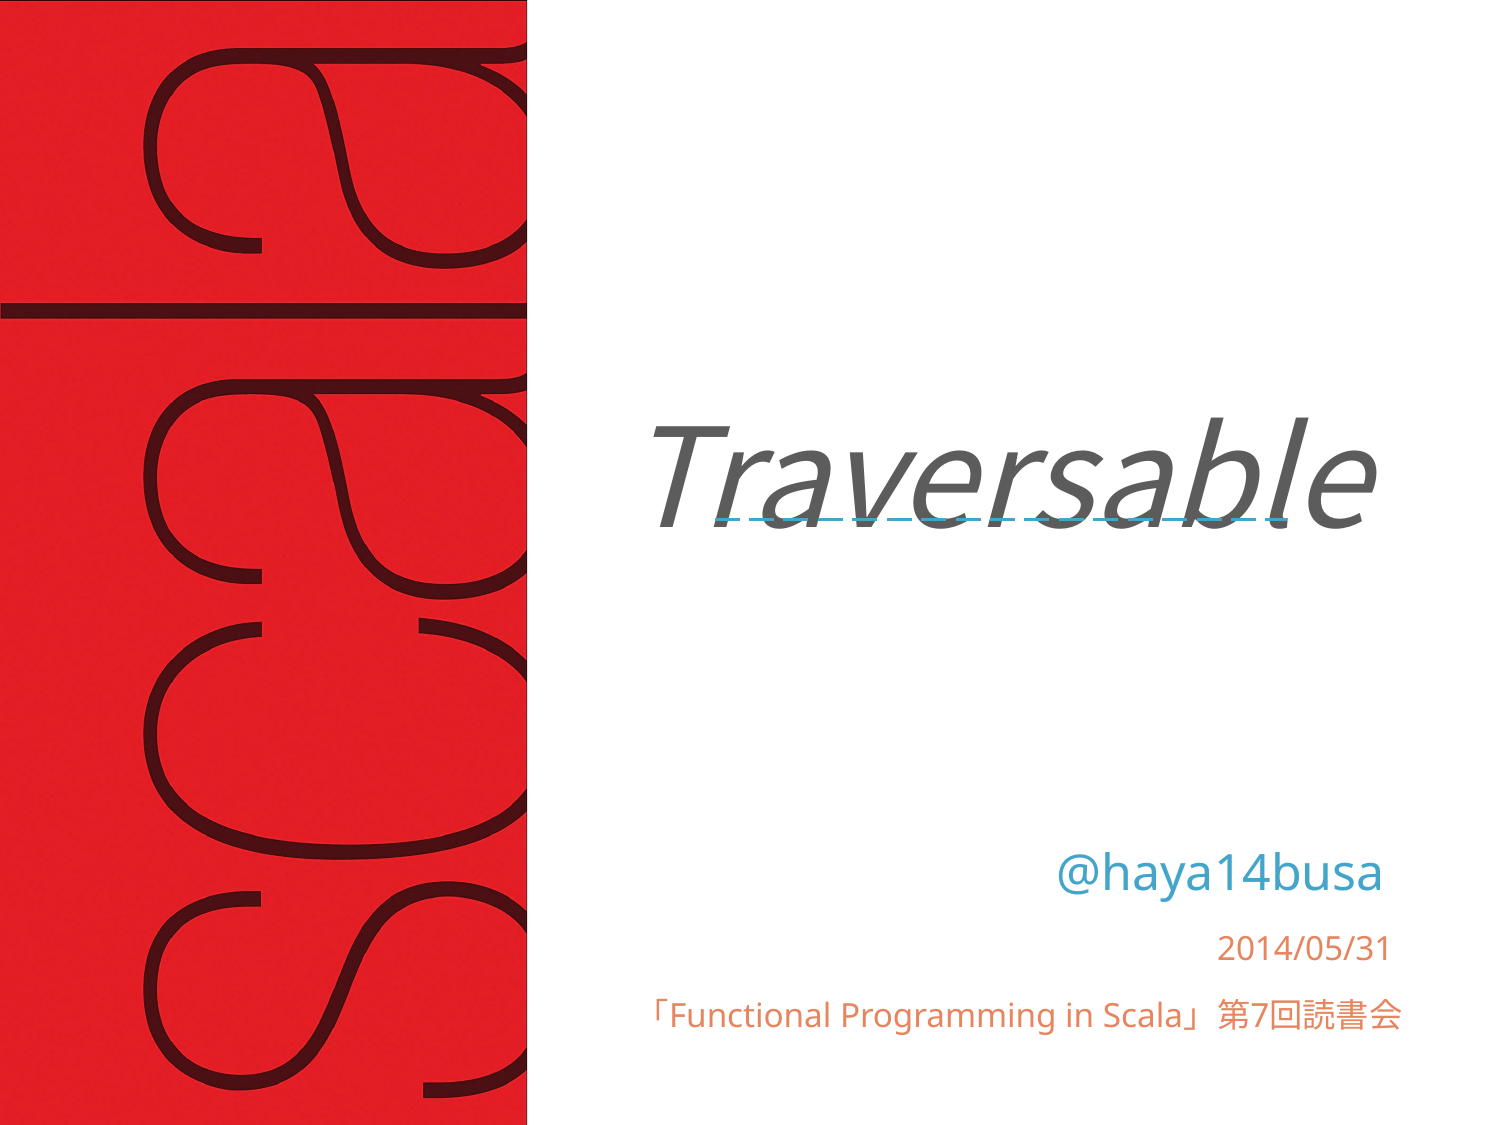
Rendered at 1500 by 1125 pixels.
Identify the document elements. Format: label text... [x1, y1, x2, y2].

title Traversable [543, 318, 1453, 544]
subtitle @haya14busa 2014/05/31 「Functional Programming in Scala」第7回読書会 [578, 803, 1418, 1004]
picture [0, 0, 528, 1125]
